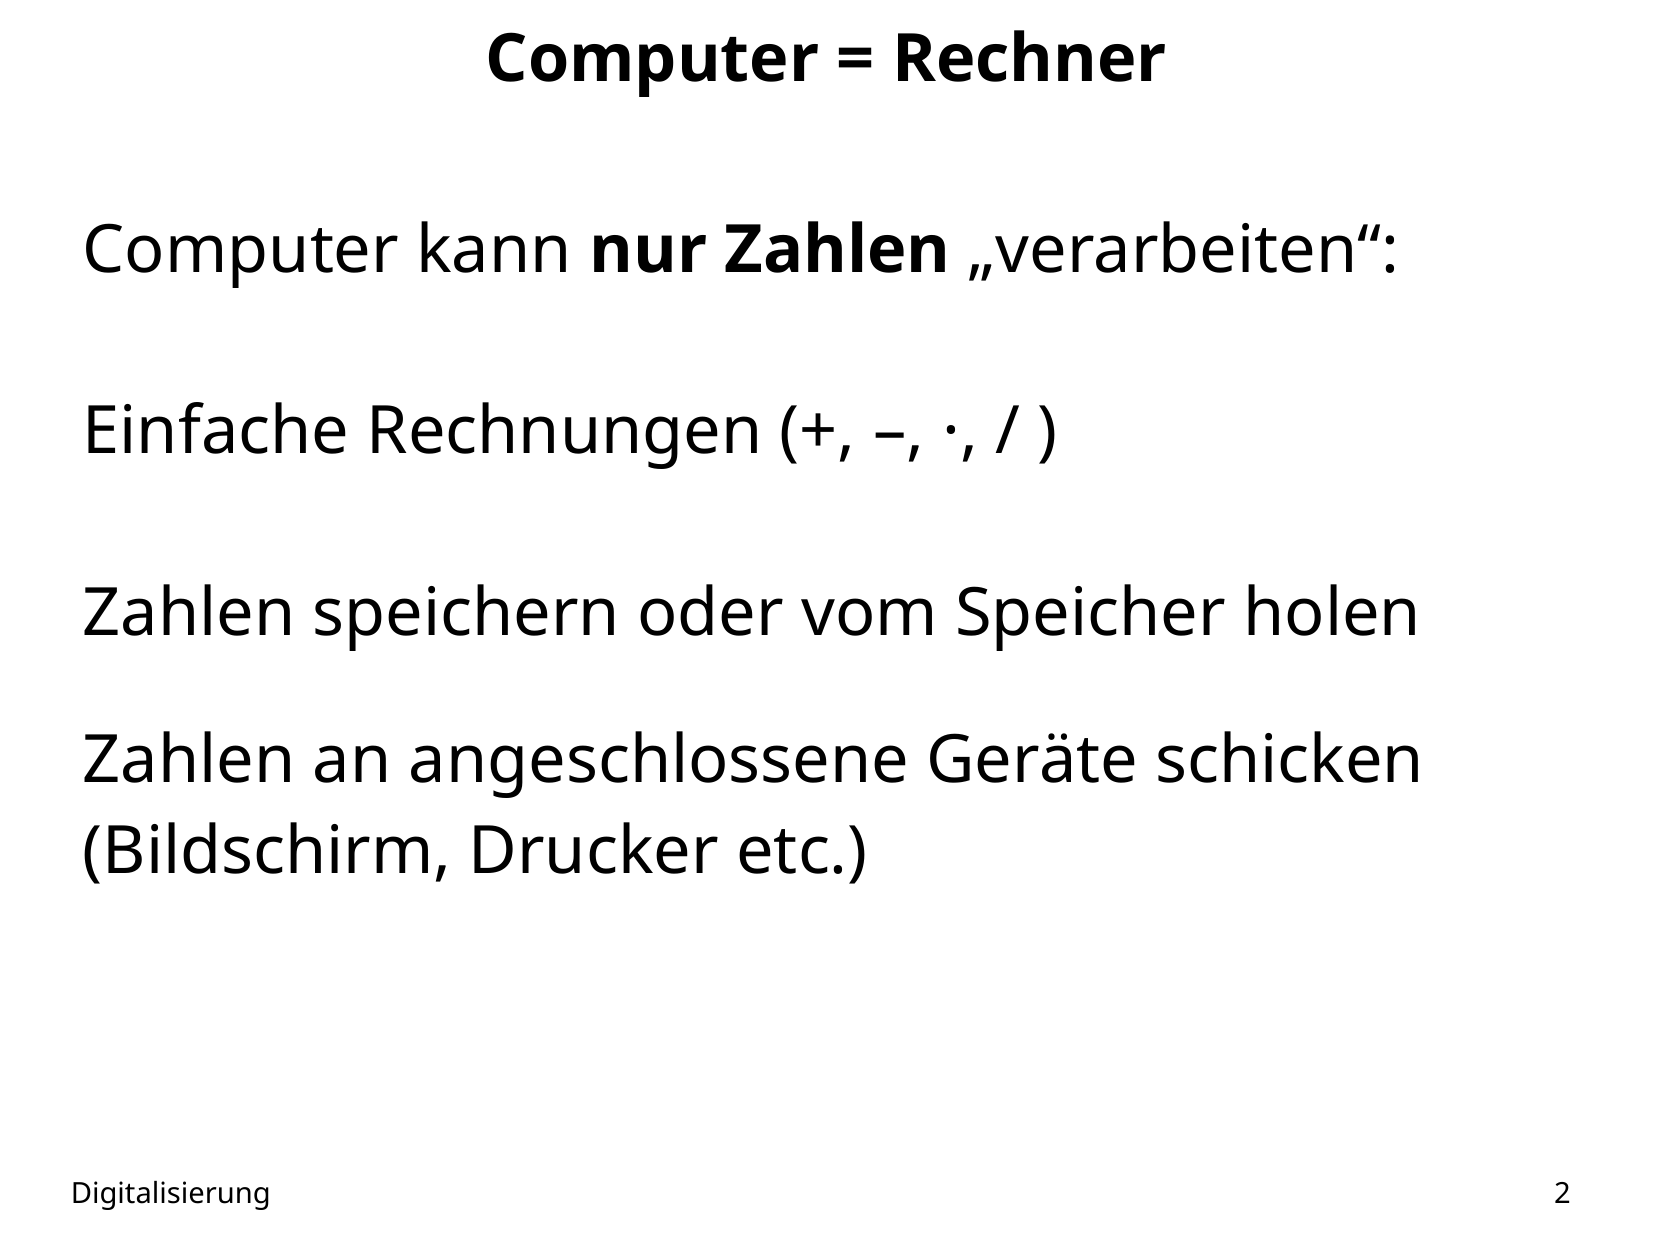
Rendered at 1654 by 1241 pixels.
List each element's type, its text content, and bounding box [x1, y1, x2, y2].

title Computer = Rechner [0, 5, 1654, 107]
list Computer kann nur Zahlen „verarbeiten“: Einfache Rechnungen (+, –, ·, / ) Zahlen speichern oder vom Speicher holen Zahlen an angeschlossene Geräte schicken (Bildschirm, Drucker etc.) [82, 200, 1571, 1146]
